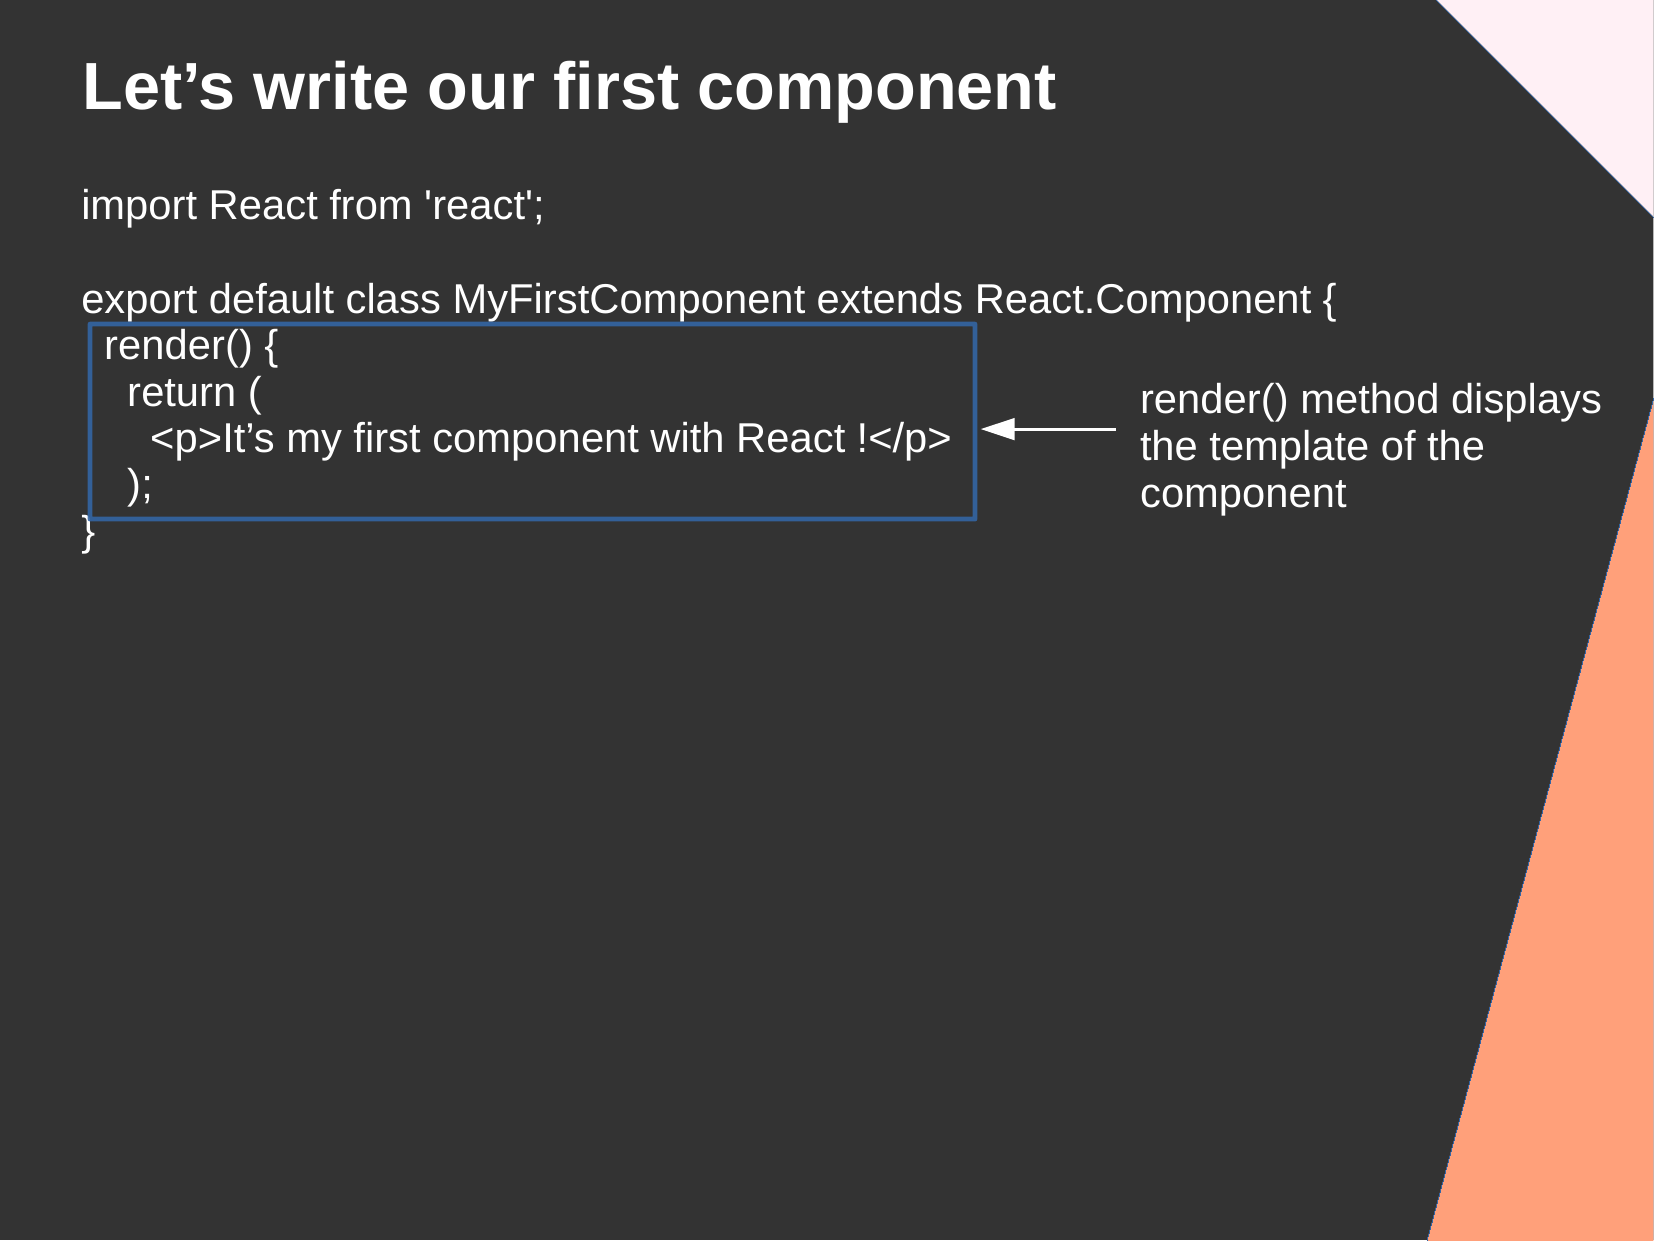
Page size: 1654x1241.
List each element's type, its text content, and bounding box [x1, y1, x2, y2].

text_box [1436, 0, 1654, 218]
title Let’s write our first component [82, 49, 1571, 182]
title import React from 'react'; export default class MyFirstComponent extends React.Component { render() { return ( <p>It’s my first component with React !</p> ); } [81, 182, 1654, 946]
text_box render() method displays the template of the component [1140, 342, 1621, 550]
text_box [90, 324, 976, 520]
text_box [1426, 397, 1654, 1241]
